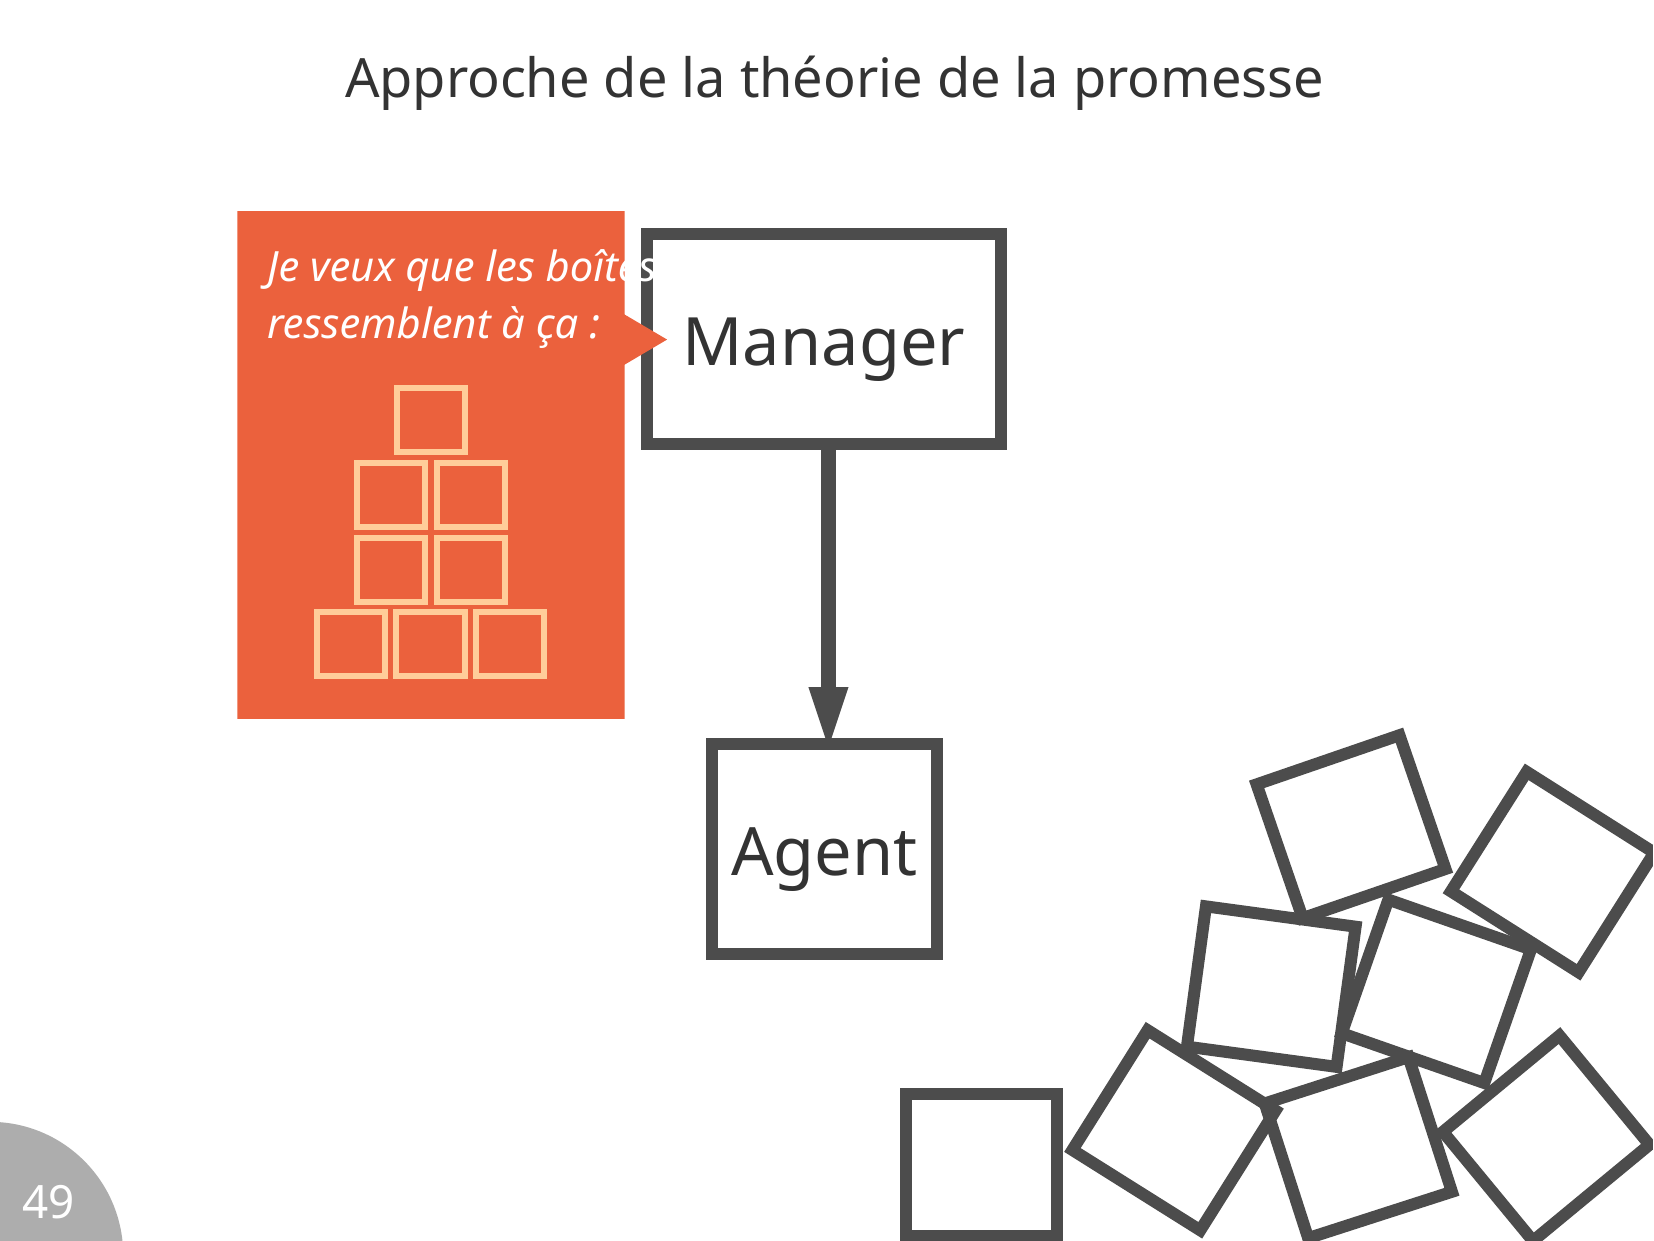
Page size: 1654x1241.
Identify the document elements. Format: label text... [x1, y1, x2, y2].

text_box Je veux que les boîtes ressemblent à ça : [237, 211, 625, 719]
text_box Manager [647, 233, 1001, 445]
text_box [625, 314, 668, 365]
text_box Agent [712, 744, 937, 955]
text_box Approche de la théorie de la promesse [50, 3, 1621, 151]
